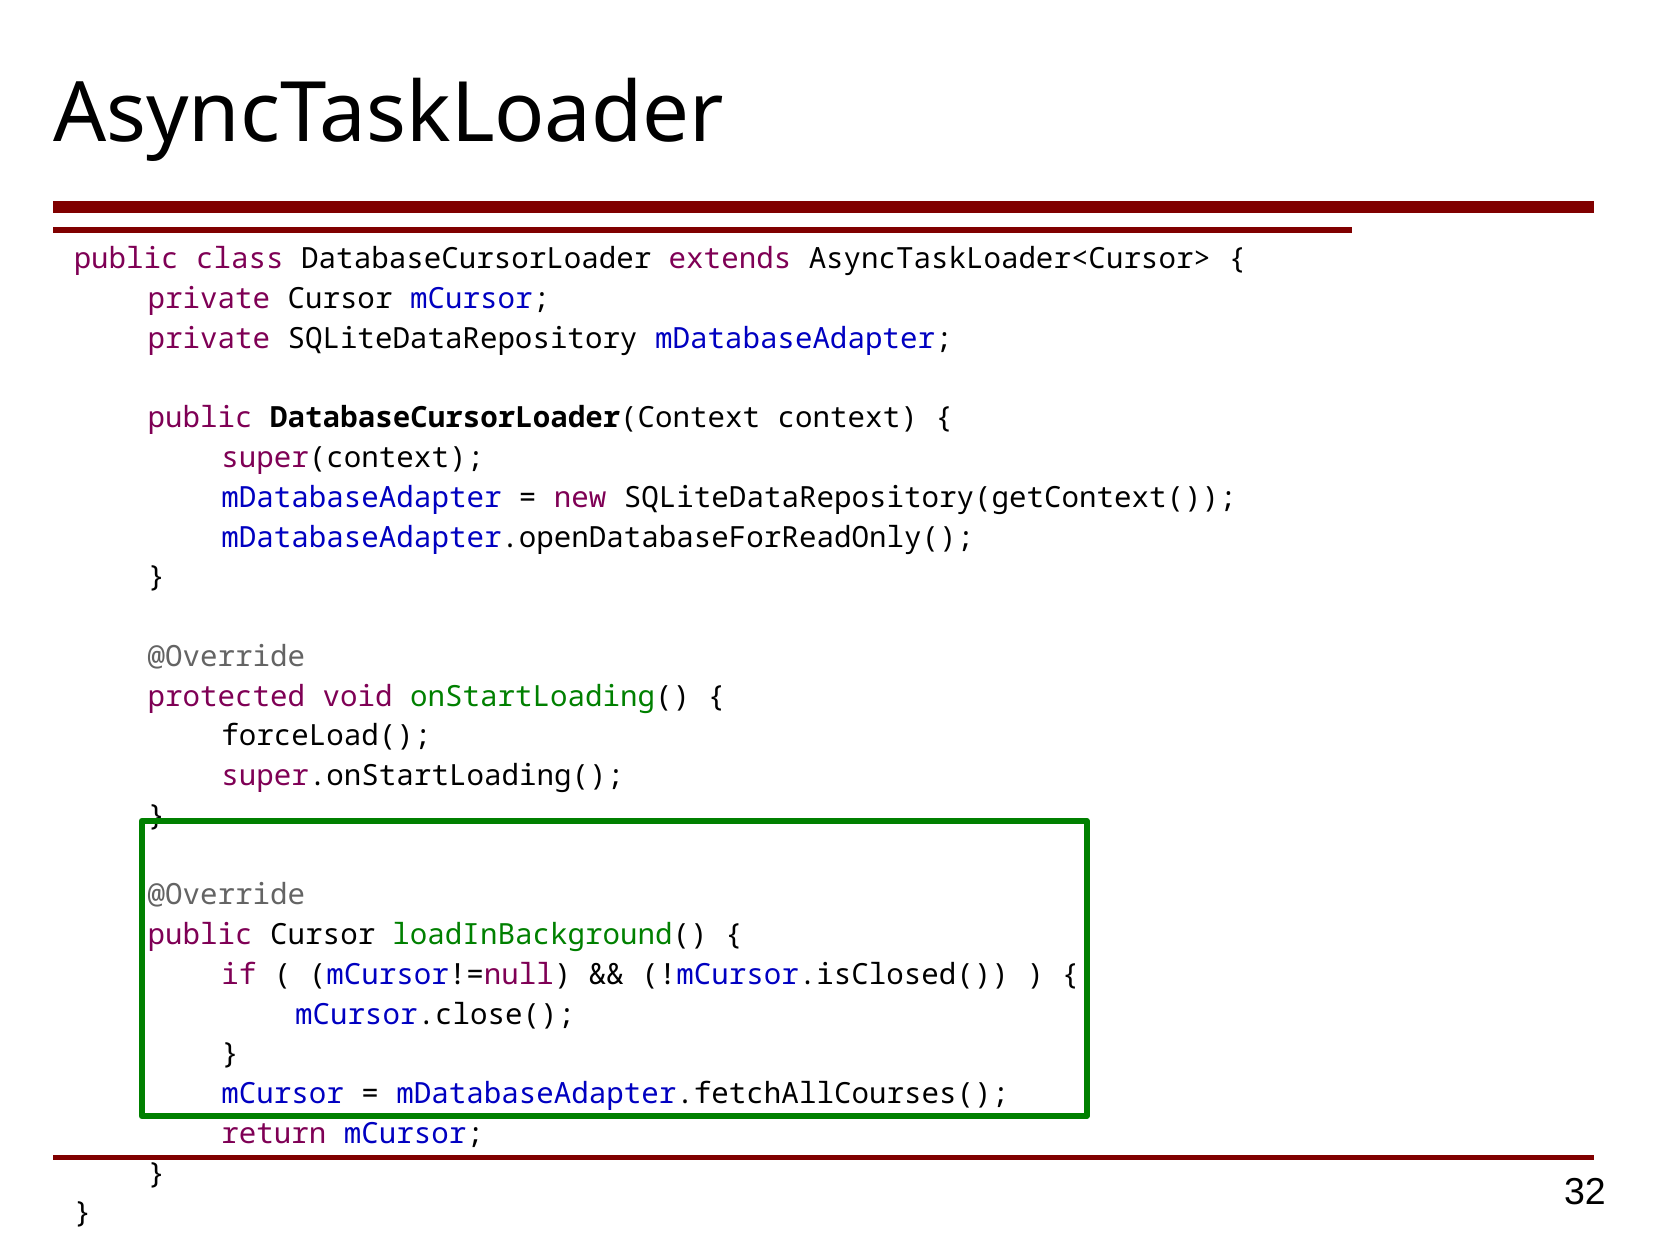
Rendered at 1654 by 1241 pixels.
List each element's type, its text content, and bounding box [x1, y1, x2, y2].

text_box <number> [35, 1163, 1654, 1221]
text_box public class DatabaseCursorLoader extends AsyncTaskLoader<Cursor> { private Cursor mCursor; private SQLiteDataRepository mDatabaseAdapter; public DatabaseCursorLoader(Context context) { super(context); mDatabaseAdapter = new SQLiteDataRepository(getContext()); mDatabaseAdapter.openDatabaseForReadOnly(); } @Override protected void onStartLoading() { forceLoad(); super.onStartLoading(); } @Override public Cursor loadInBackground() { if ( (mCursor!=null) && (!mCursor.isClosed()) ) { mCursor.close(); } mCursor = mDatabaseAdapter.fetchAllCourses(); return mCursor; } } [59, 230, 1595, 1158]
subtitle AsyncTaskLoader [53, 48, 1542, 172]
